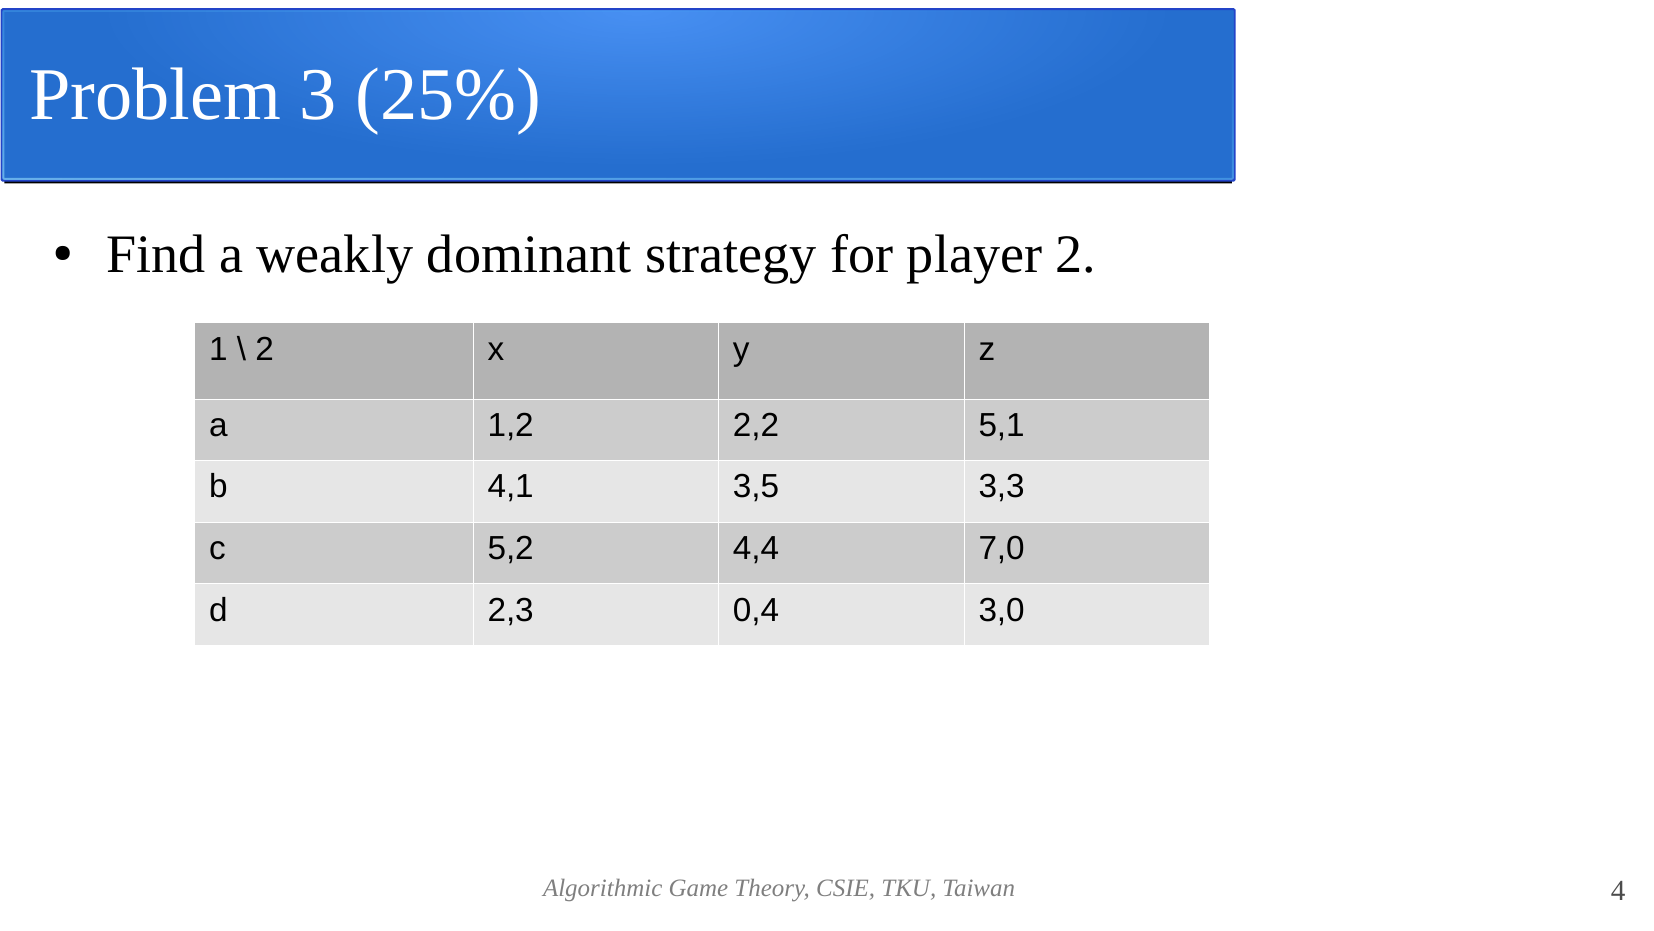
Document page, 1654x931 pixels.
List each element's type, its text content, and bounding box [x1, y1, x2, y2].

table_cell 3,5 [719, 461, 964, 522]
table_cell 3,0 [965, 584, 1209, 645]
table_cell 4,1 [474, 461, 718, 522]
table_cell b [195, 461, 473, 522]
title Problem 3 (25%) [29, 17, 1138, 172]
table_header 1 \ 2 [195, 323, 473, 399]
table_cell 4,4 [719, 523, 964, 583]
table_header y [719, 323, 964, 399]
table_cell c [195, 523, 473, 583]
table_header z [965, 323, 1209, 399]
table_cell 5,2 [474, 523, 718, 583]
list Find a weakly dominant strategy for player 2. [35, 224, 1524, 764]
table_cell 3,3 [965, 461, 1209, 522]
table_cell 2,3 [474, 584, 718, 645]
table_cell 2,2 [719, 400, 964, 460]
table_cell 5,1 [965, 400, 1209, 460]
table_cell 7,0 [965, 523, 1209, 583]
table_cell 1,2 [474, 400, 718, 460]
table_header x [474, 323, 718, 399]
table_cell 0,4 [719, 584, 964, 645]
table_cell d [195, 584, 473, 645]
table_cell a [195, 400, 473, 460]
